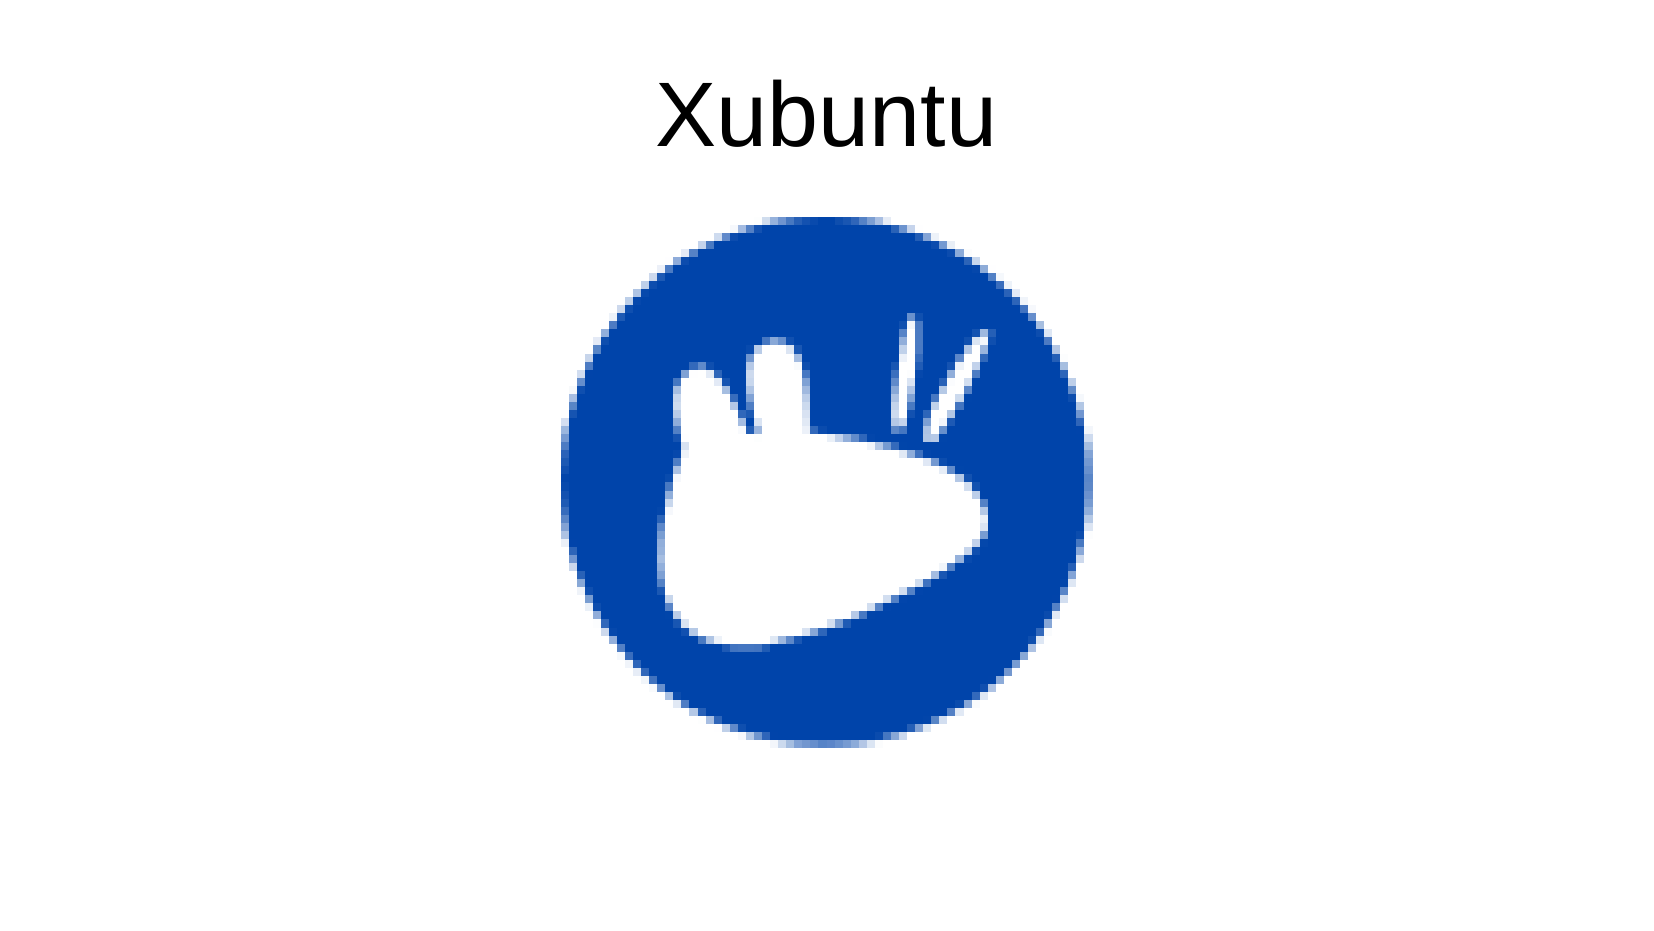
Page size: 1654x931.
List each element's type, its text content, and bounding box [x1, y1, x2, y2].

title Xubuntu [82, 37, 1571, 193]
picture [561, 217, 1093, 758]
